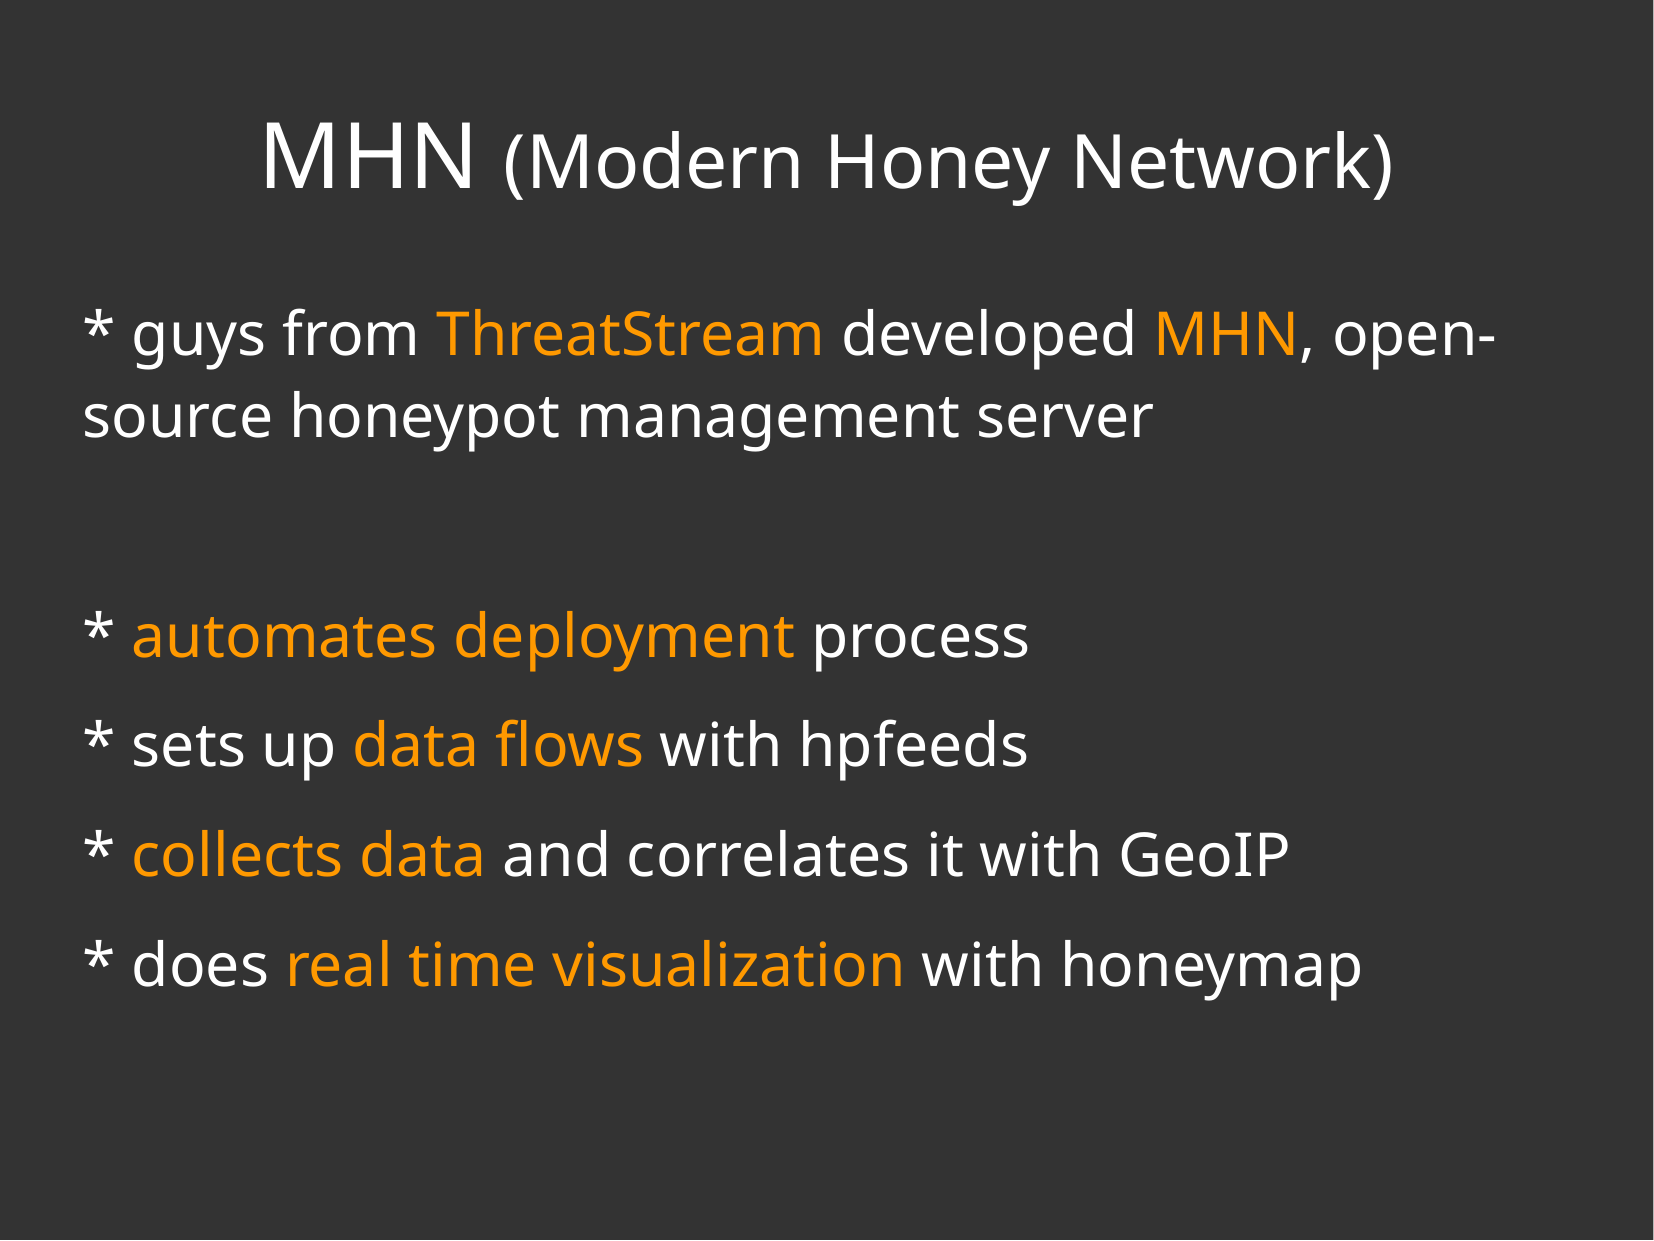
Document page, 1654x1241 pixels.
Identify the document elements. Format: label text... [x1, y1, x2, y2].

list * guys from ThreatStream developed MHN, open-source honeypot management server * automates deployment process * sets up data flows with hpfeeds * collects data and correlates it with GeoIP * does real time visualization with honeymap [82, 290, 1571, 1010]
title MHN (Modern Honey Network) [82, 49, 1571, 257]
